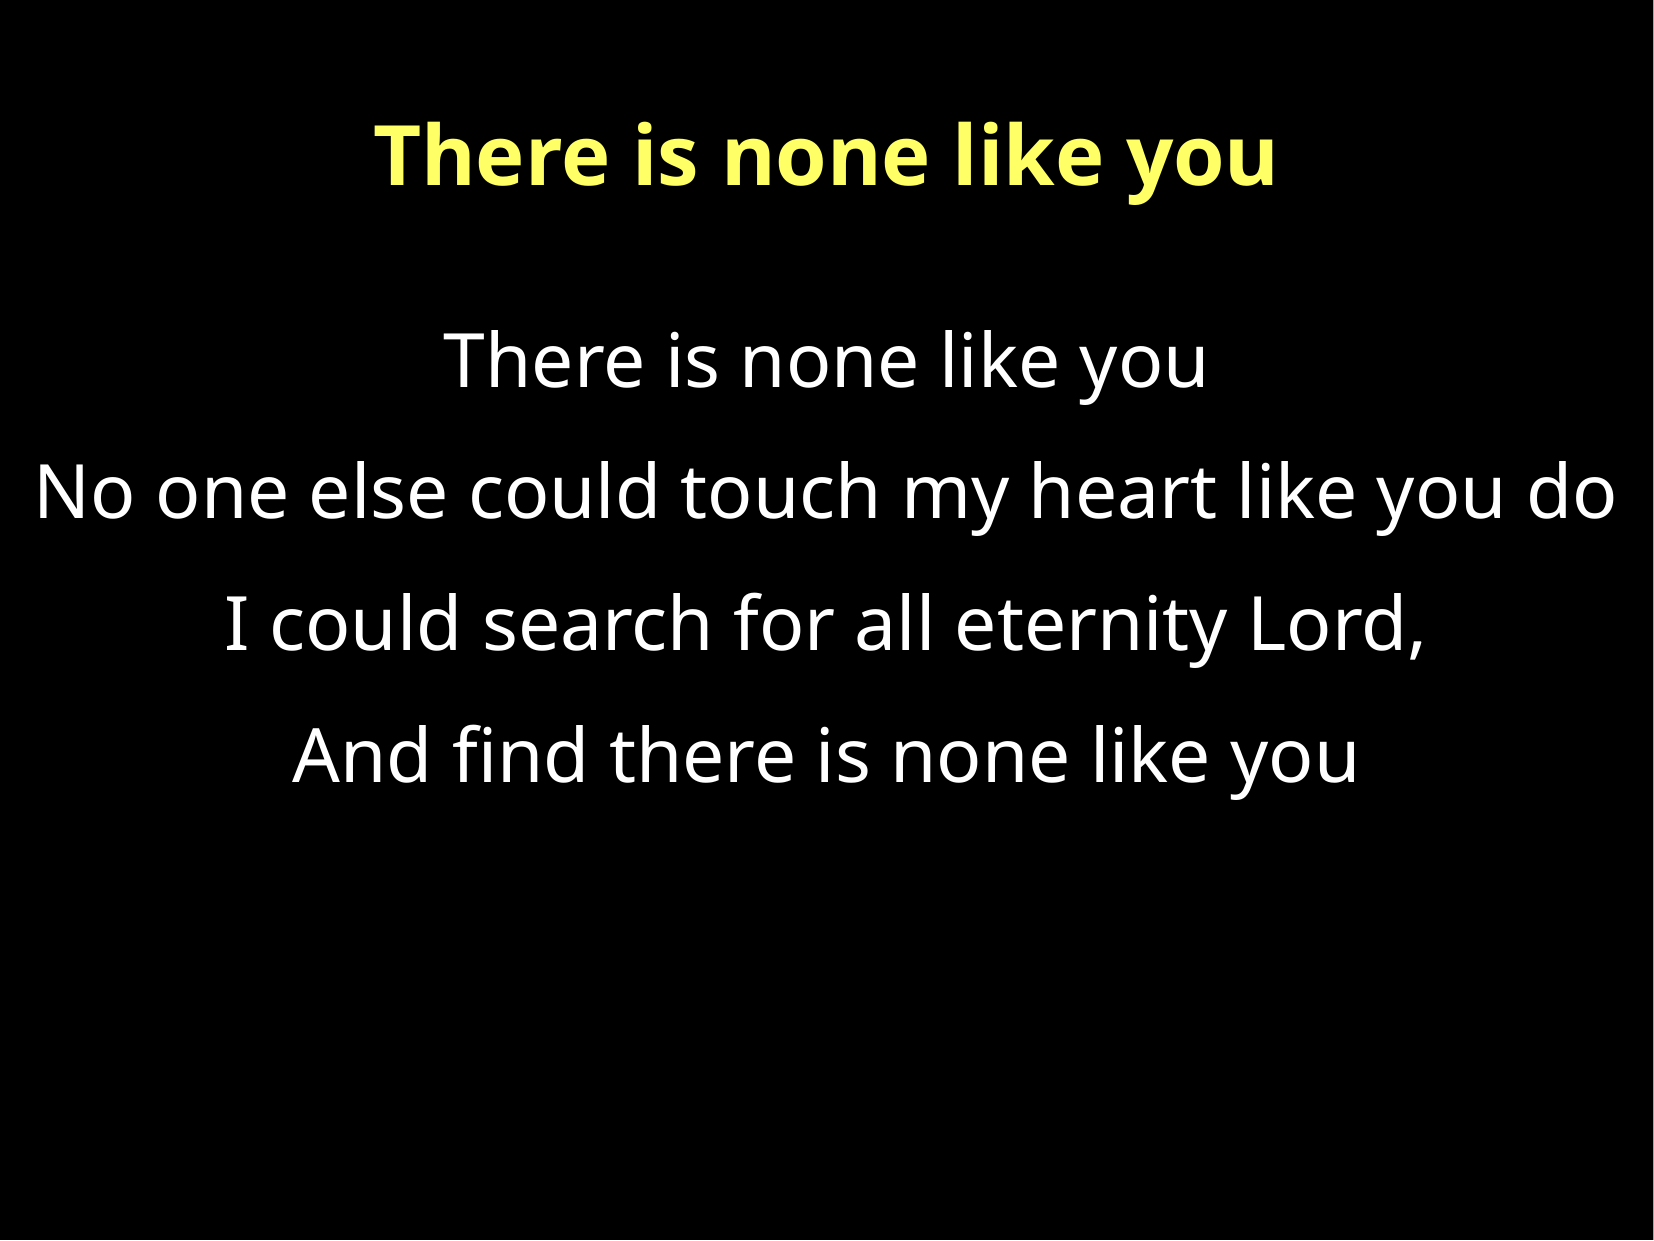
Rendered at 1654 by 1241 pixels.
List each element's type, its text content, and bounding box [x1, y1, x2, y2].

title There is none like you [0, 49, 1654, 257]
list There is none like you No one else could touch my heart like you do I could search for all eternity Lord, And find there is none like you [0, 307, 1654, 1027]
